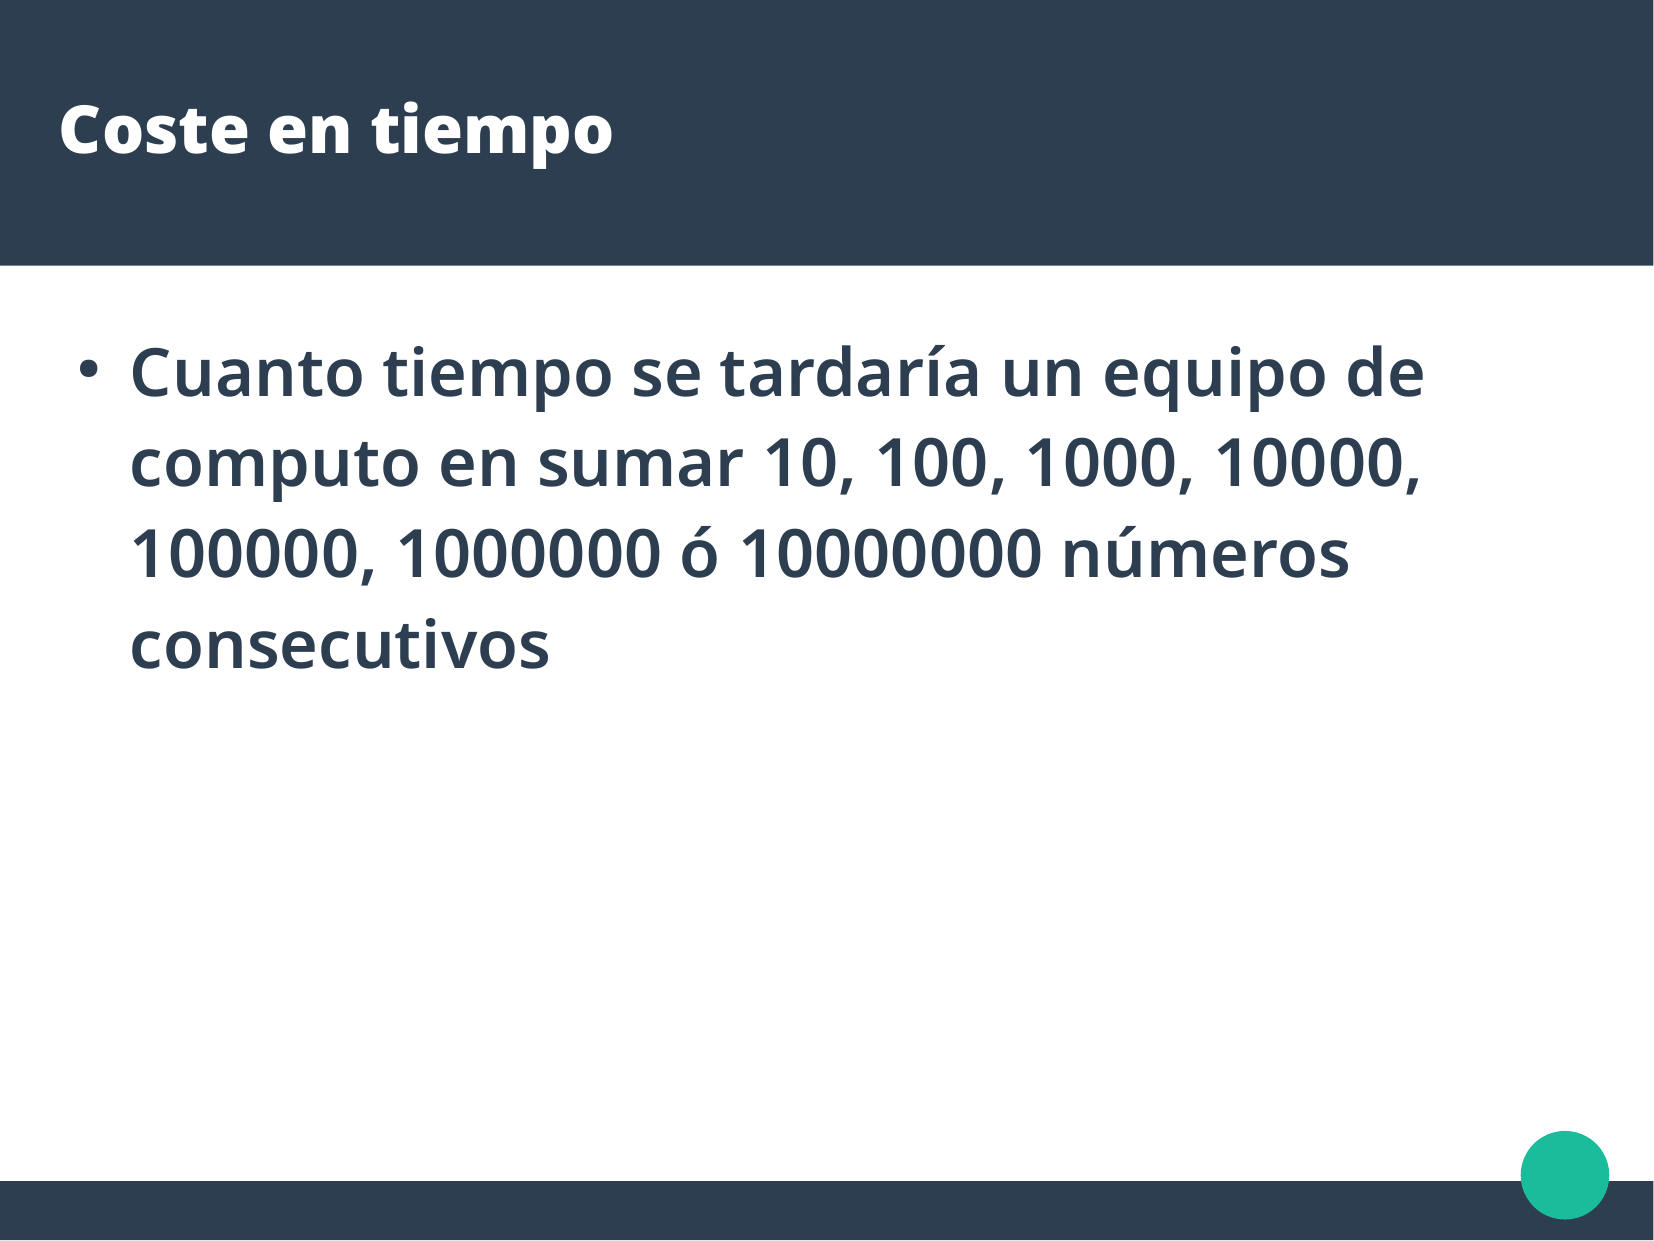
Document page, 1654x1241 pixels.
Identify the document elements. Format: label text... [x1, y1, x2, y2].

list Cuanto tiempo se tardaría un equipo de computo en sumar 10, 100, 1000, 10000, 100000, 1000000 ó 10000000 números consecutivos [59, 324, 1595, 1152]
title Coste en tiempo [59, 49, 1595, 207]
